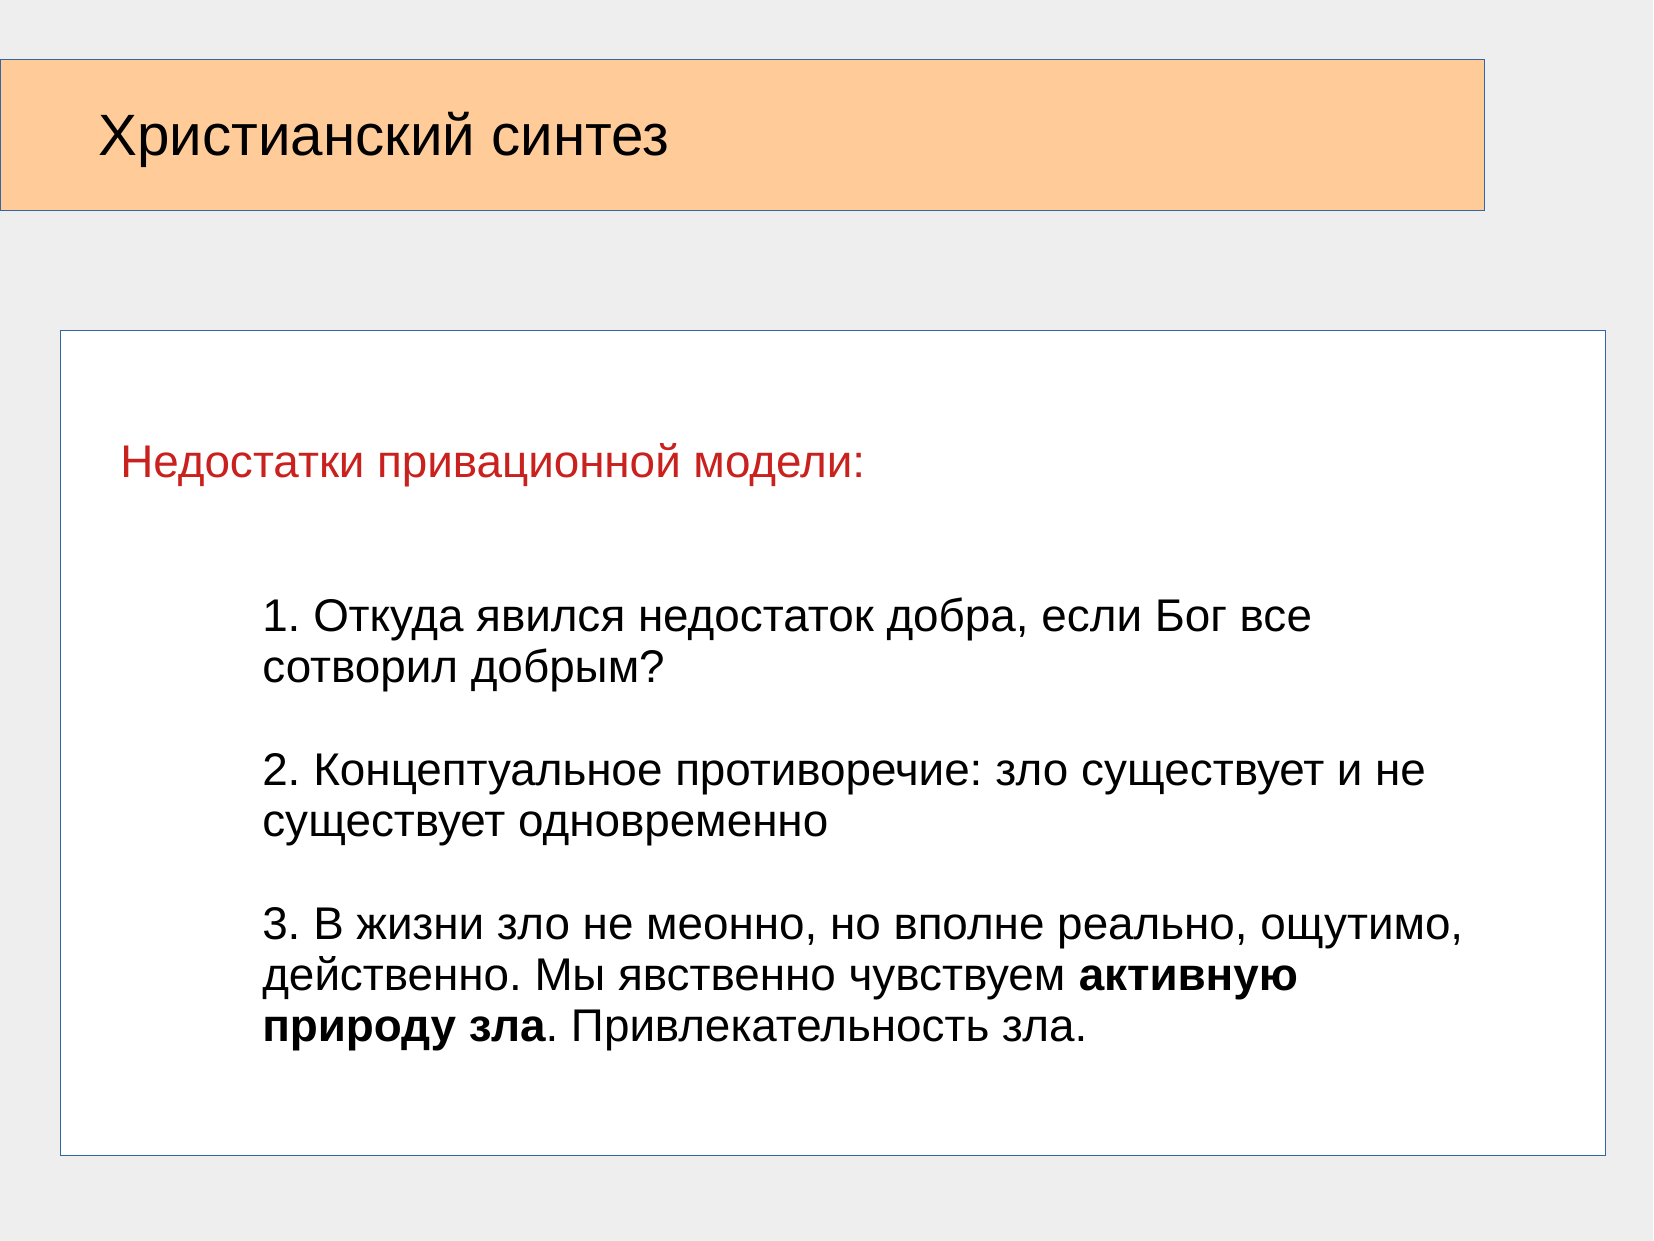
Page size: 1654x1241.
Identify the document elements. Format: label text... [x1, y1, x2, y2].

text_box Христианский синтез [0, 59, 1485, 211]
subtitle Недостатки привационной модели: 1. Откуда явился недостаток добра, если Бог все сотворил добрым? 2. Концептуальное противоречие: зло существует и не существует одновременно 3. В жизни зло не меонно, но вполне реально, ощутимо, действенно. Мы явственно чувствуем активную природу зла. Привлекательность зла. [120, 385, 1501, 1209]
text_box [60, 330, 1606, 1156]
